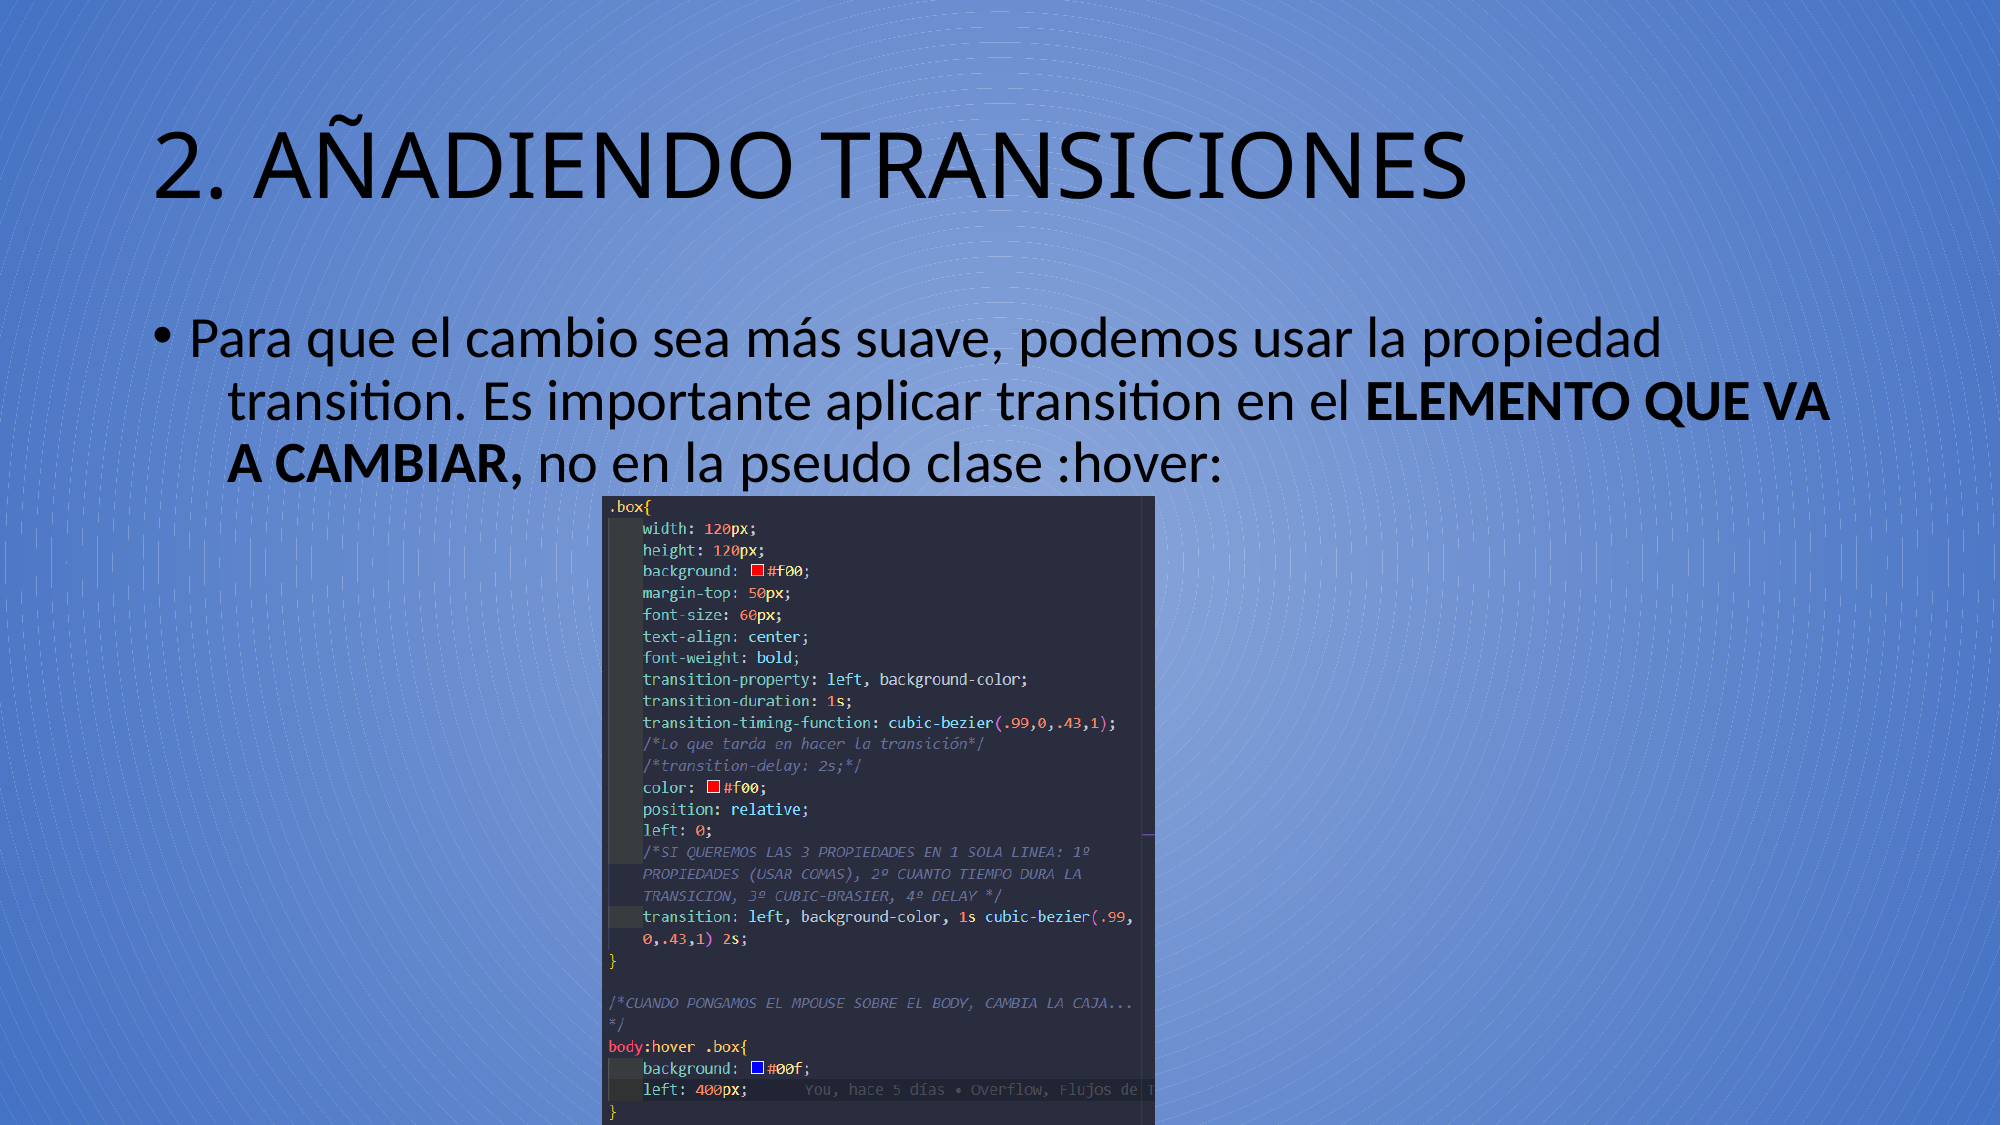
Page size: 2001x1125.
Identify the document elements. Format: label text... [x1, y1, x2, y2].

picture [602, 496, 1155, 1125]
title 2. AÑADIENDO TRANSICIONES [137, 59, 1863, 278]
list Para que el cambio sea más suave, podemos usar la propiedad transition. Es importante aplicar transition en el ELEMENTO QUE VA A CAMBIAR, no en la pseudo clase :hover: [137, 299, 1863, 1014]
